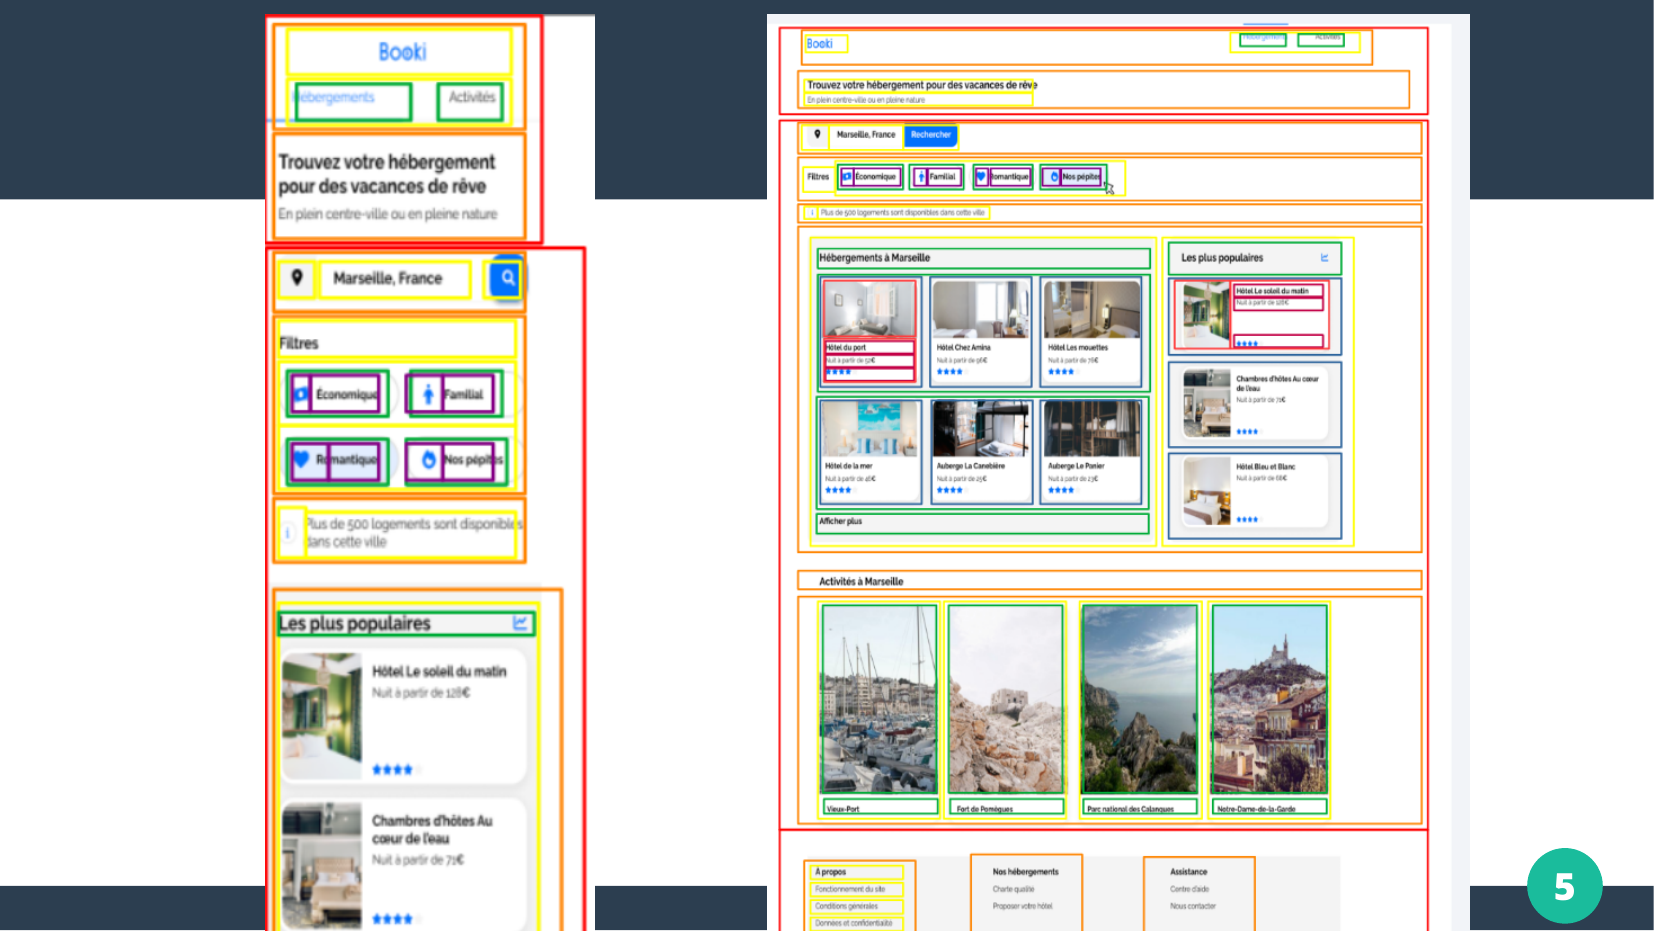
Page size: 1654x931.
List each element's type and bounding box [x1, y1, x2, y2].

picture [265, 14, 595, 931]
picture [767, 14, 1470, 931]
